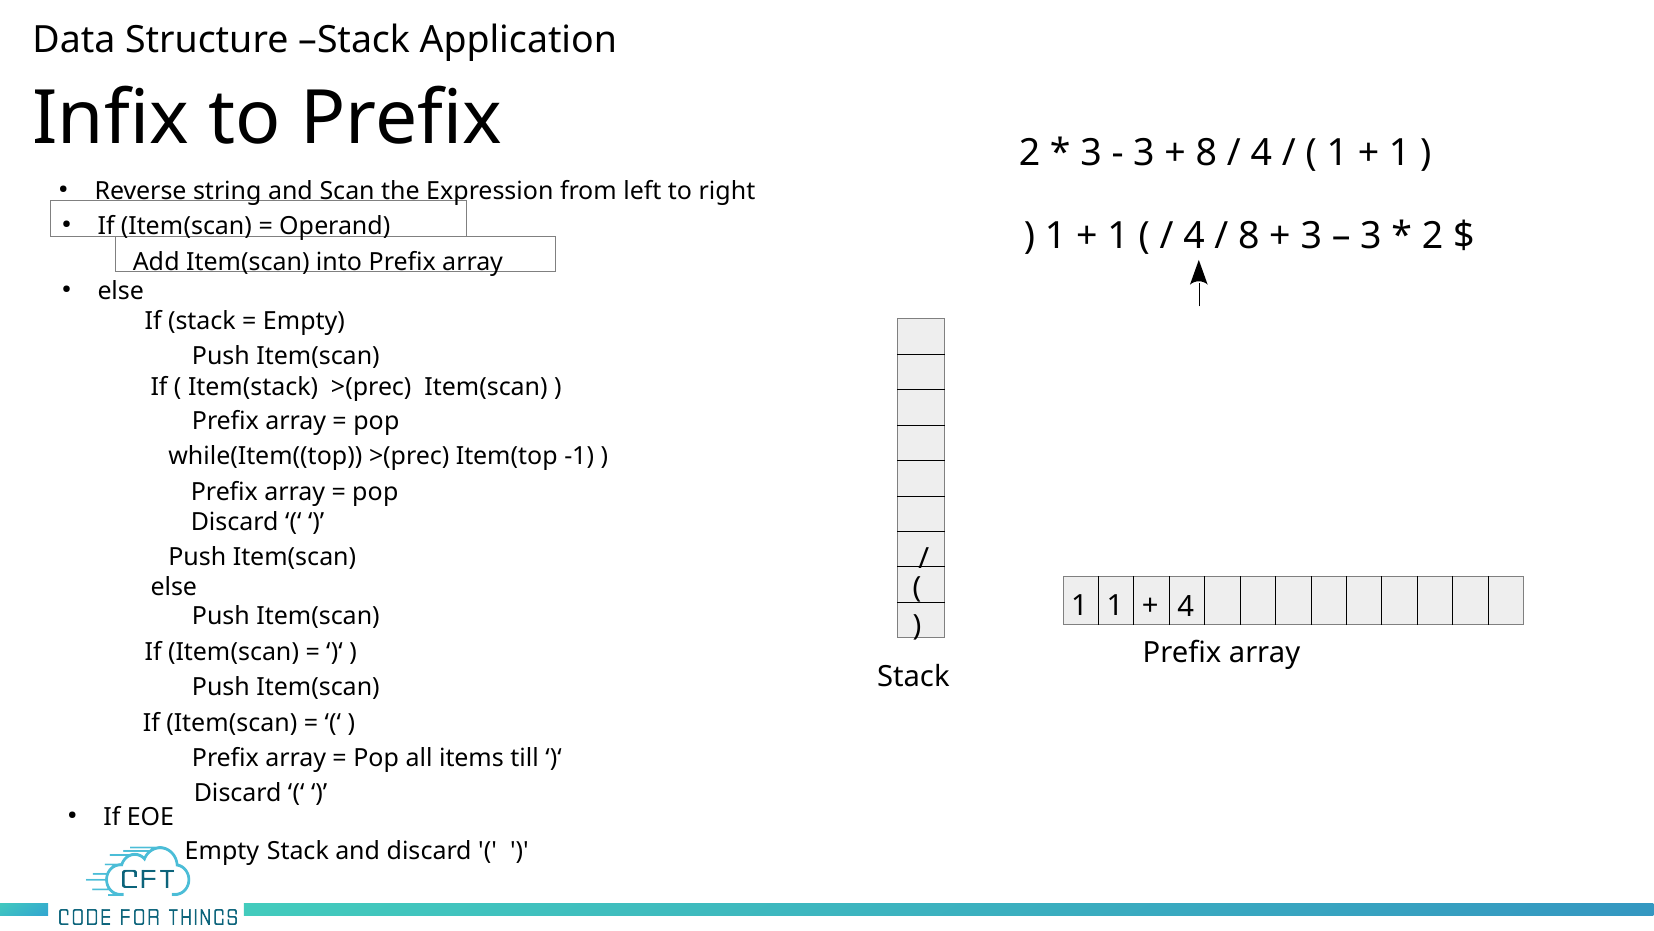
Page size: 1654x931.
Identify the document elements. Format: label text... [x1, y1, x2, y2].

text_box If EOE [53, 791, 201, 836]
text_box Push Item(scan) [141, 590, 414, 625]
text_box 2 * 3 - 3 + 8 / 4 / ( 1 + 1 ) [968, 118, 1554, 178]
text_box Prefix array = Pop all items till ‘)‘ [141, 732, 685, 792]
text_box Stack [862, 647, 973, 697]
text_box / [903, 529, 944, 559]
text_box Push Item(scan) [118, 531, 390, 576]
text_box [897, 318, 945, 354]
text_box while(Item((top)) >(prec) Item(top -1) ) [118, 430, 762, 489]
text_box If (Item(scan) = ‘(‘ ) [92, 696, 449, 756]
text_box [897, 497, 945, 531]
text_box [897, 461, 945, 496]
text_box ) [897, 609, 943, 646]
text_box ( [897, 559, 952, 609]
text_box Empty Stack and discard '(' ')' [134, 820, 656, 880]
text_box [1241, 576, 1275, 624]
text_box [897, 426, 945, 460]
text_box Prefix array [1128, 624, 1341, 674]
text_box Discard ‘(‘ ‘)’ [143, 767, 475, 812]
text_box [897, 355, 945, 389]
text_box [1382, 576, 1417, 625]
text_box [1453, 576, 1488, 625]
text_box Reverse string and Scan the Expression from left to right [44, 165, 960, 225]
text_box If (stack = Empty) [94, 295, 449, 355]
text_box [1205, 576, 1240, 624]
text_box Discard ‘(‘ ‘)’ [140, 496, 376, 531]
text_box [1312, 576, 1346, 625]
picture [59, 846, 237, 925]
text_box If (Item(scan) = ‘)‘ ) [94, 625, 508, 671]
text_box [897, 532, 903, 559]
text_box else [47, 265, 213, 325]
text_box [1418, 576, 1452, 625]
text_box If ( Item(stack) >(prec) Item(scan) ) [100, 360, 632, 406]
text_box 1 [1056, 576, 1105, 627]
text_box 1 [1091, 577, 1127, 627]
text_box Prefix array = pop [141, 395, 498, 430]
text_box Prefix array = pop [140, 466, 442, 526]
text_box [1276, 576, 1311, 624]
text_box Add Item(scan) into Prefix array [82, 236, 780, 286]
text_box else [100, 561, 243, 621]
text_box [1347, 576, 1381, 625]
text_box Push Item(scan) [141, 661, 473, 706]
text_box [897, 390, 945, 425]
text_box If (Item(scan) = Operand) [47, 200, 491, 260]
text_box 4 [1162, 577, 1211, 627]
text_box ) 1 + 1 ( / 4 / 8 + 3 – 3 * 2 $ [973, 200, 1577, 260]
text_box + [1127, 577, 1162, 627]
title Data Structure –Stack Application Infix to Prefix [32, 12, 1536, 166]
text_box Push Item(scan) [141, 330, 473, 390]
text_box [1489, 576, 1524, 625]
